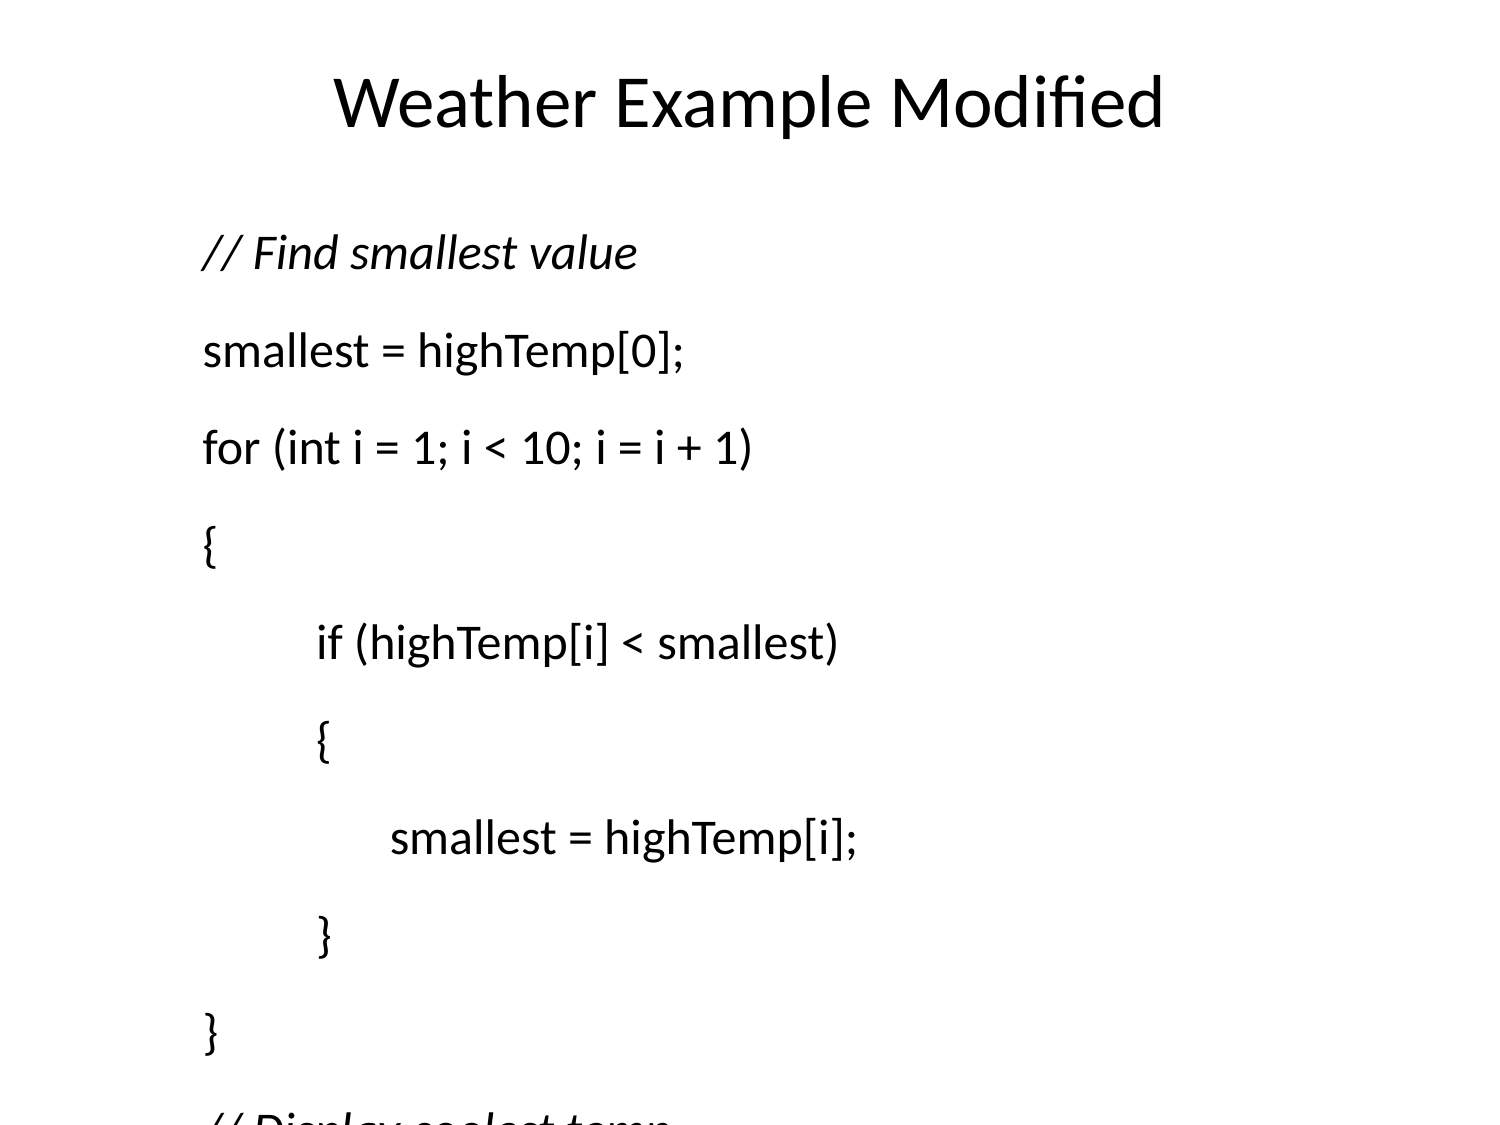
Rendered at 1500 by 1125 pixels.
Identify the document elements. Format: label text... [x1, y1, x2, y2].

list // Find smallest value smallest = highTemp[0]; for (int i = 1; i < 10; i = i + 1) { if (highTemp[i] < smallest) { smallest = highTemp[i]; } } // Display coolest temp cout << "Temperature of the coolest day: " << smallest << endl; [75, 212, 1425, 1113]
title Weather Example Modified [75, 45, 1425, 212]
